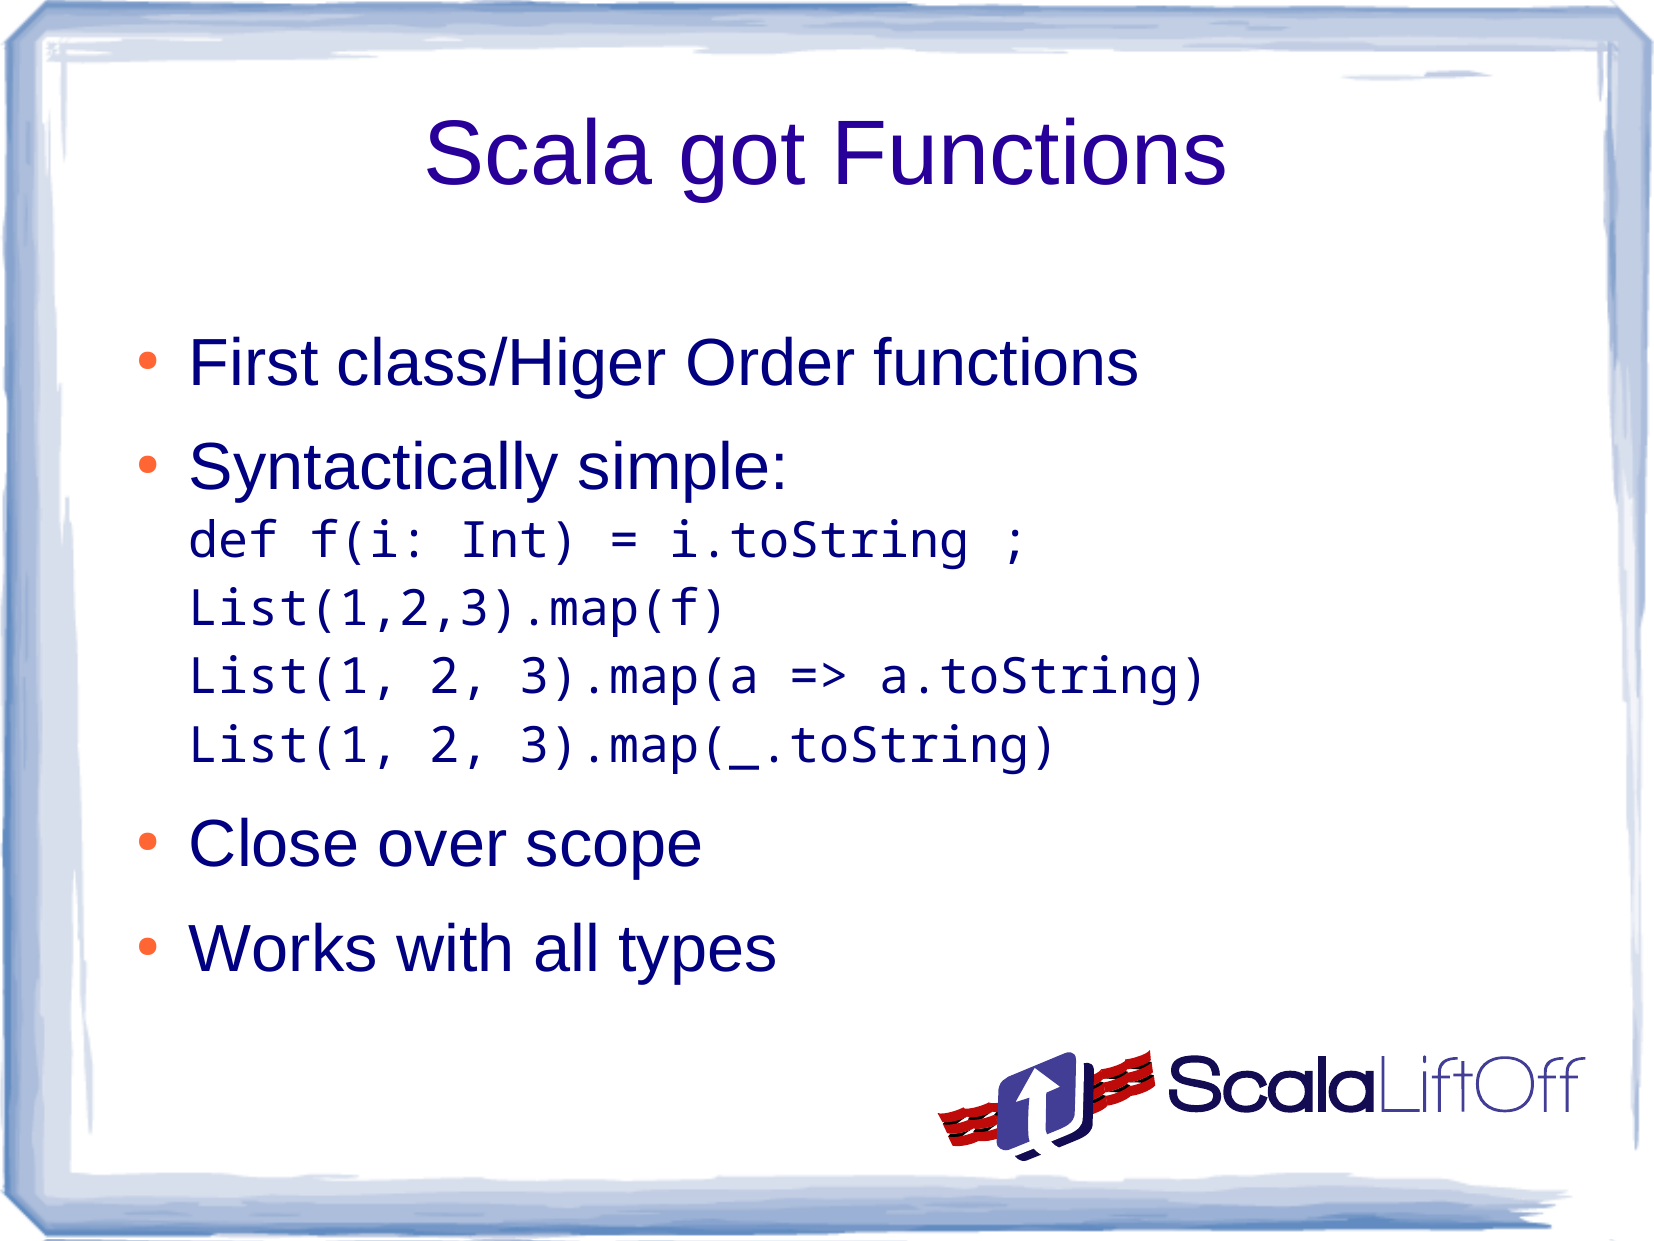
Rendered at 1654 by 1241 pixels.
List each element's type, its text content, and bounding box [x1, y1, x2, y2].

list First class/Higer Order functions Syntactically simple: def f(i: Int) = i.toString ; List(1,2,3).map(f) List(1, 2, 3).map(a => a.toString) List(1, 2, 3).map(_.toString) Close over scope Works with all types [118, 324, 1571, 1031]
picture [0, 0, 1654, 1241]
title Scala got Functions [82, 56, 1571, 250]
